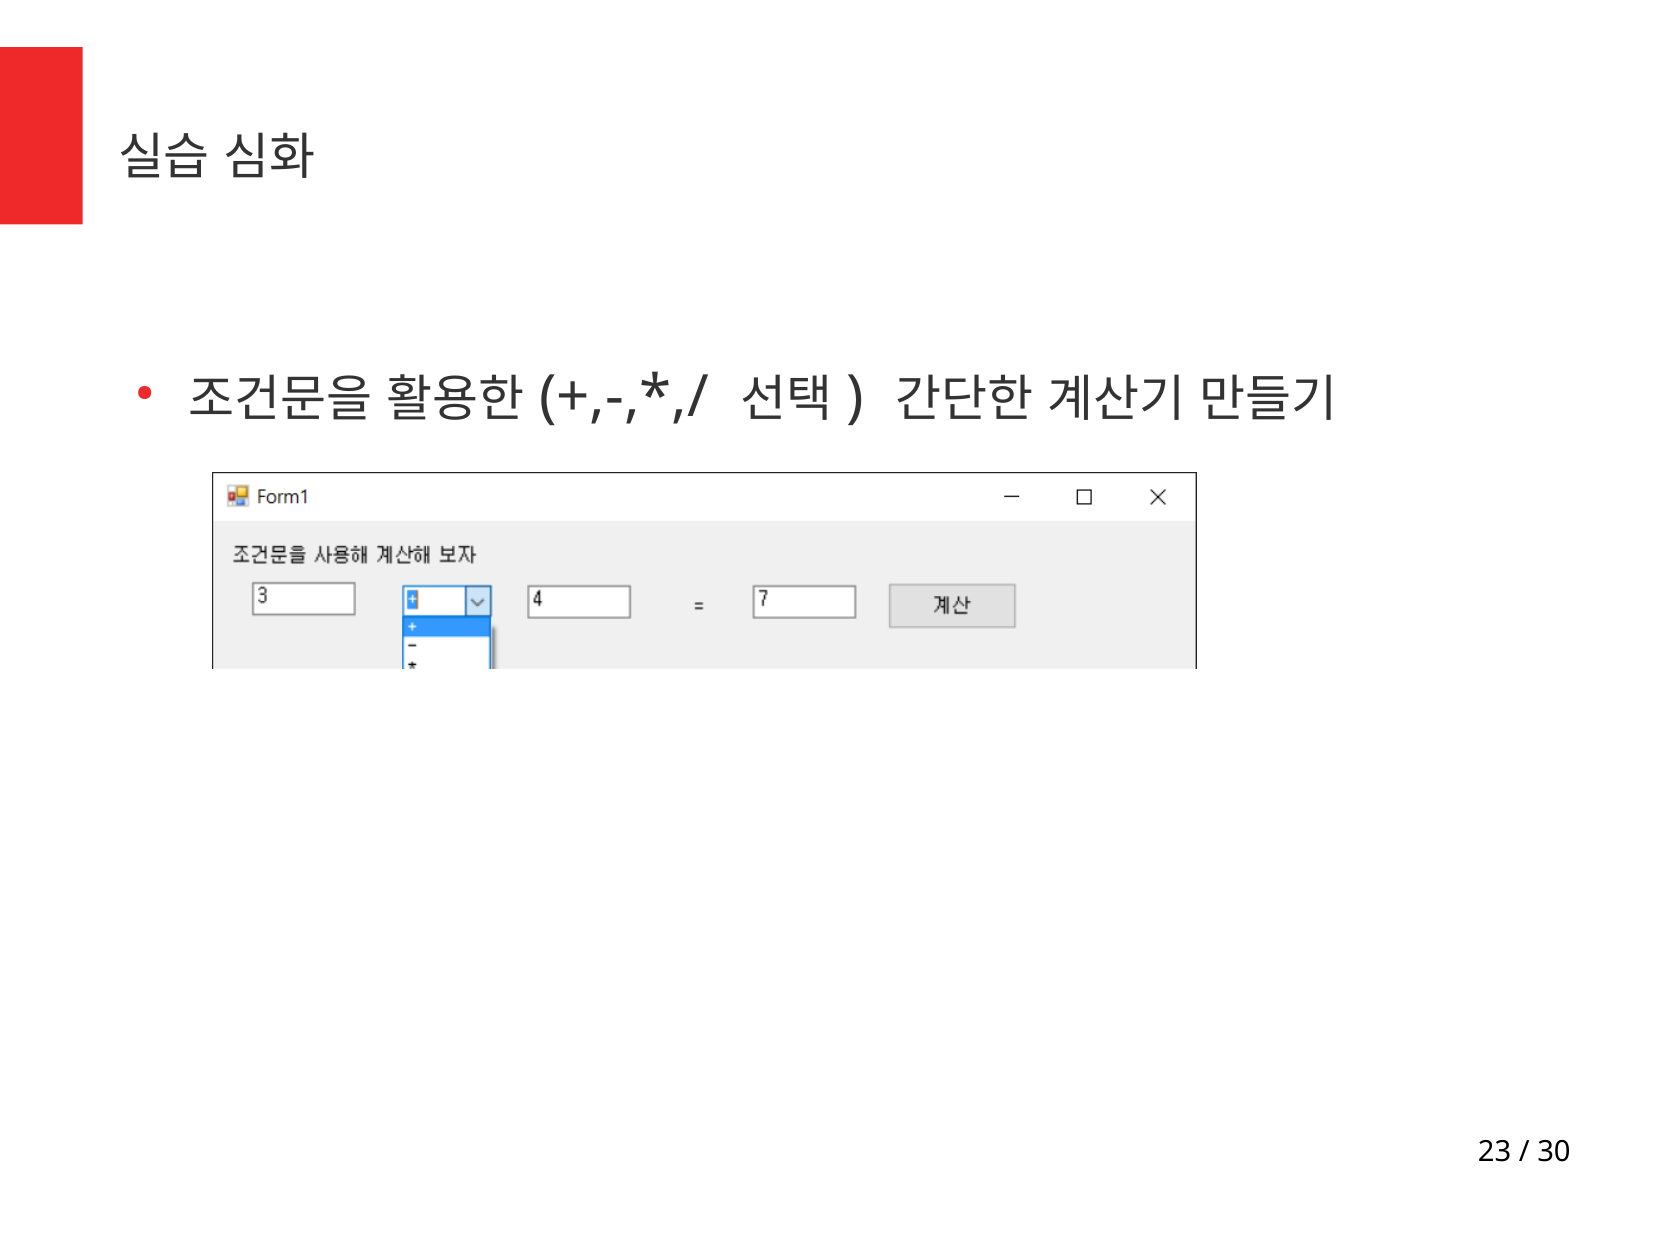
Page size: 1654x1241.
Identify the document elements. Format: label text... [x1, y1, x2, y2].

picture [212, 472, 1197, 669]
title 실습 심화 [118, 49, 1571, 257]
list 조건문을 활용한(+,-,*,/ 선택) 간단한 계산기 만들기 [118, 354, 1536, 1074]
